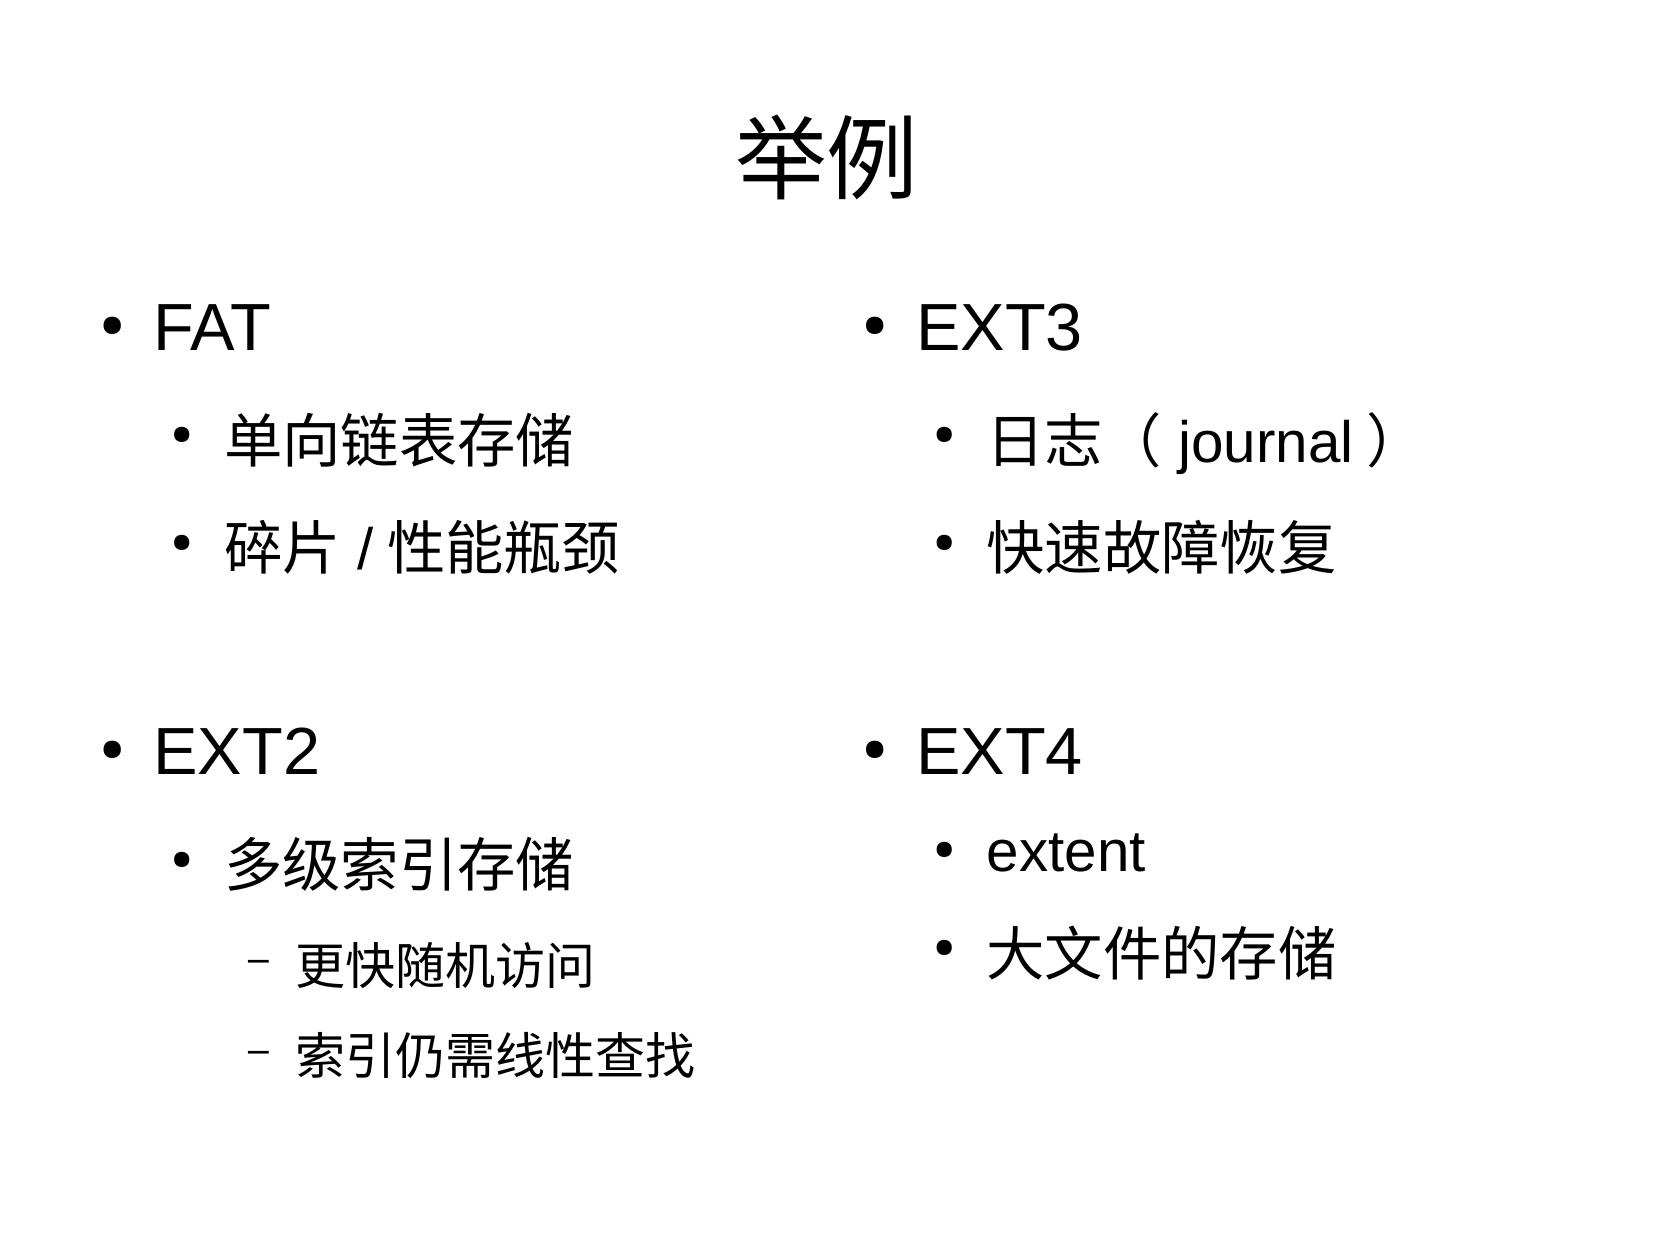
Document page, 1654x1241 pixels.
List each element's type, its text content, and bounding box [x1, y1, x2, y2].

title 举例 [82, 56, 1571, 250]
list EXT3 日志（journal） 快速故障恢复 EXT4 extent 大文件的存储 [845, 290, 1572, 1094]
list FAT 单向链表存储 碎片/性能瓶颈 EXT2 多级索引存储 更快随机访问 索引仍需线性查找 [82, 290, 809, 1094]
